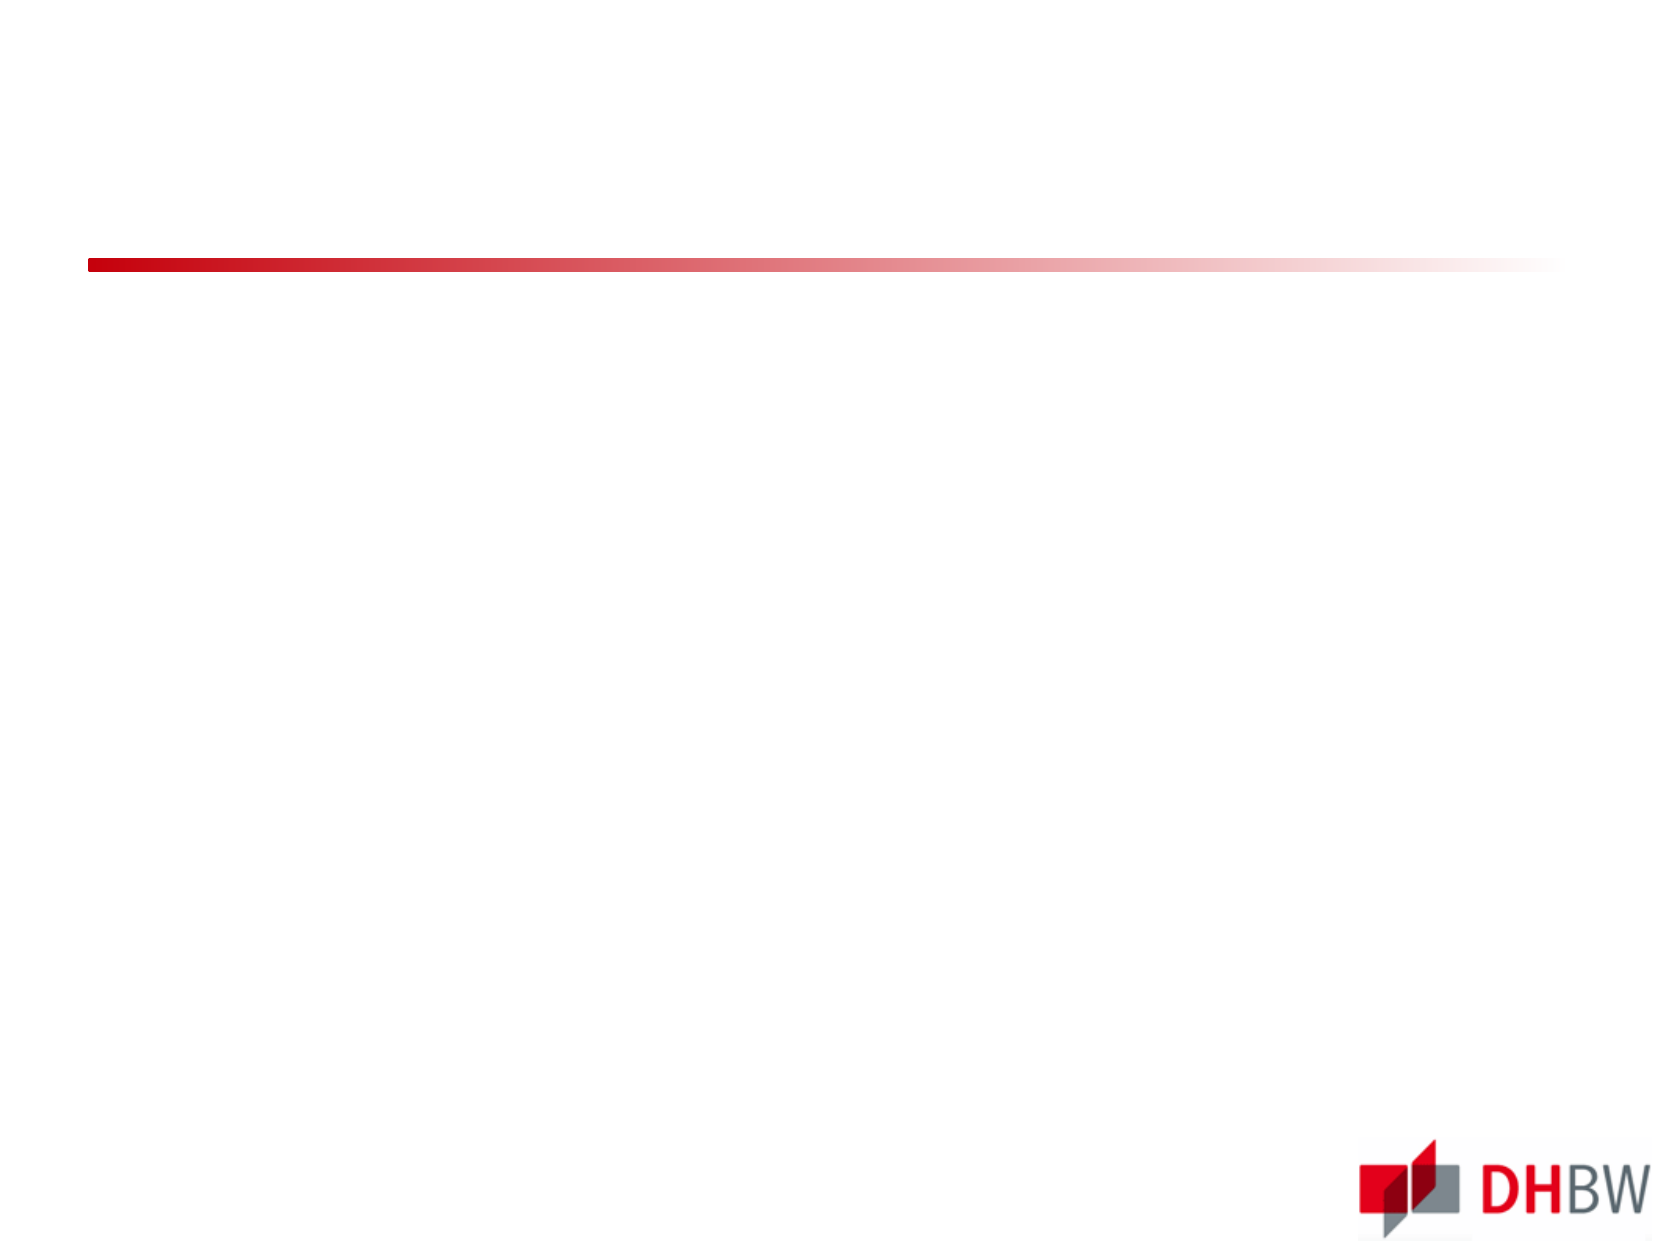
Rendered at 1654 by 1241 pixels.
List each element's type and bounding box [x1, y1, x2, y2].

picture [1358, 1137, 1652, 1241]
